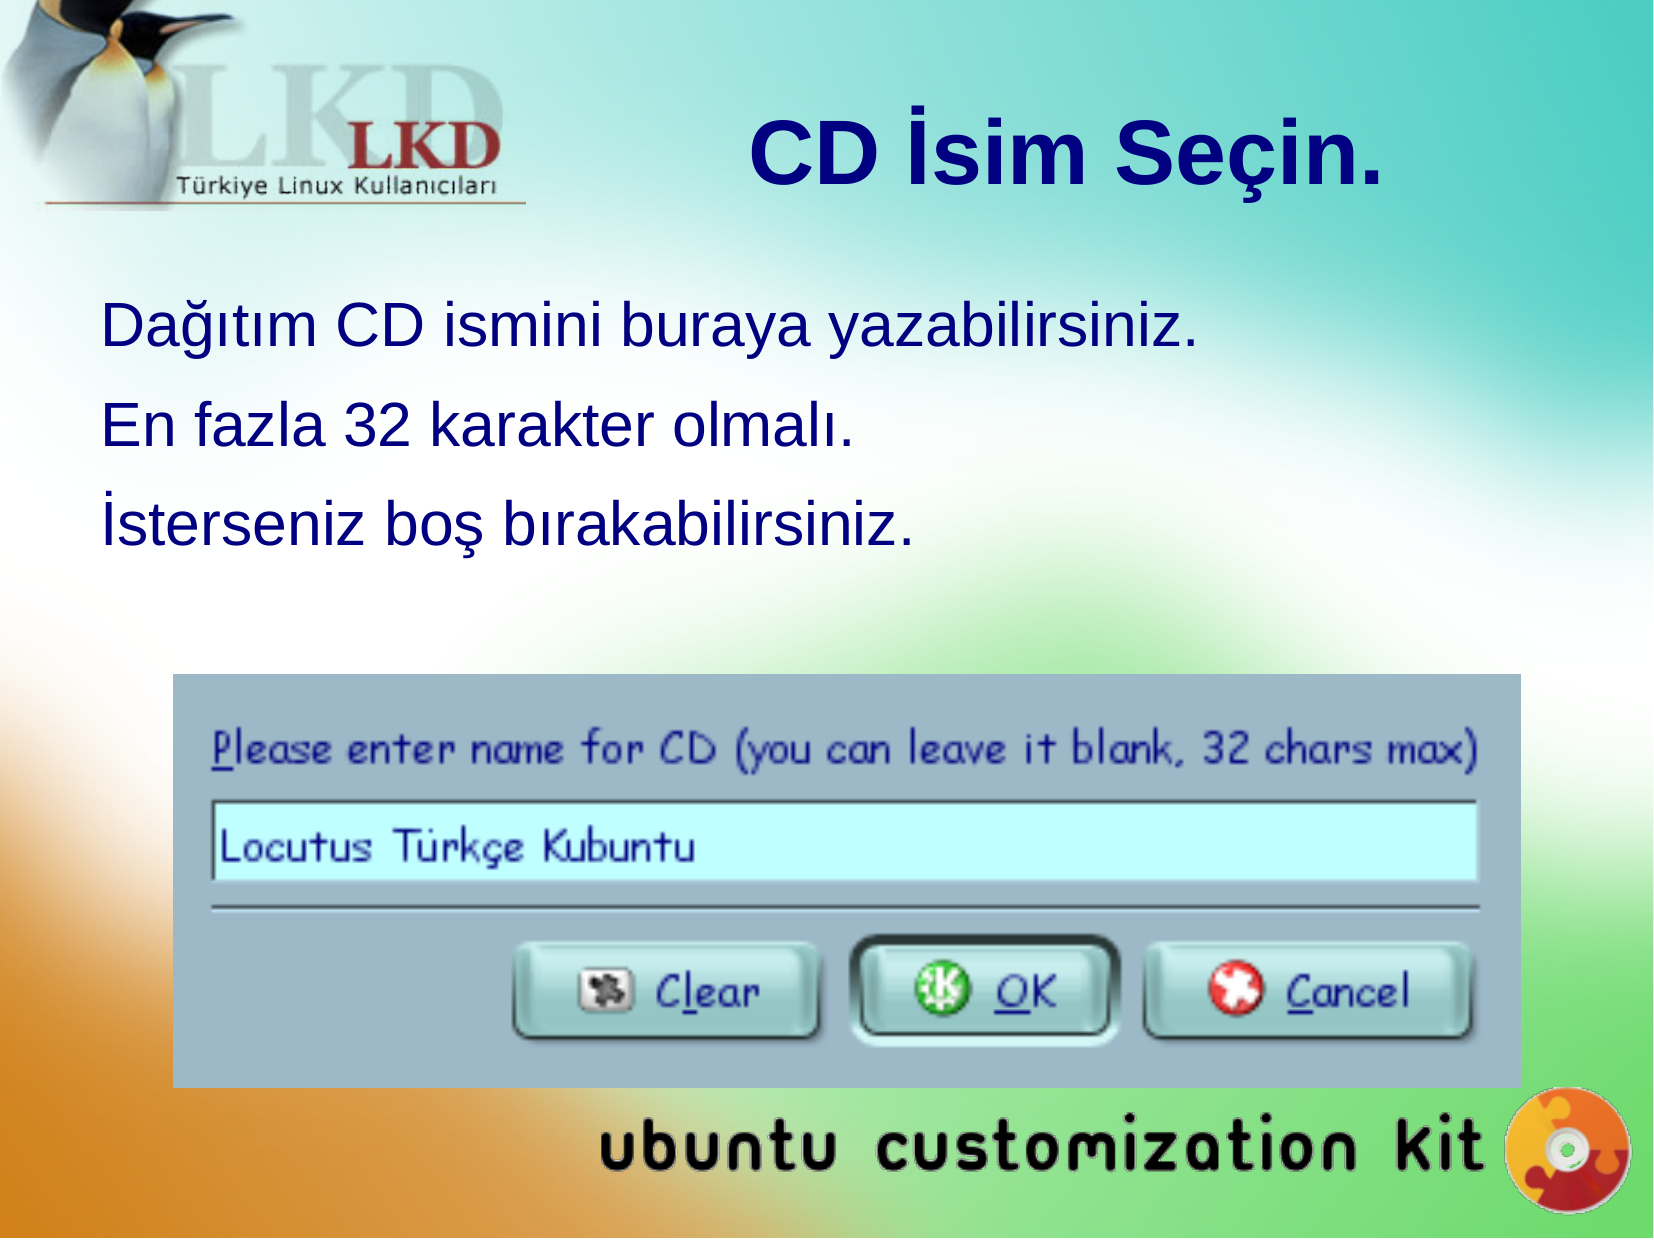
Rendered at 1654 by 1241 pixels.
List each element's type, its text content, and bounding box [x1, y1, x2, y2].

list Dağıtım CD ismini buraya yazabilirsiniz. En fazla 32 karakter olmalı. İsterseniz boş bırakabilirsiniz. [82, 290, 1576, 638]
title CD İsim Seçin. [562, 56, 1571, 250]
picture [0, 0, 1654, 1238]
